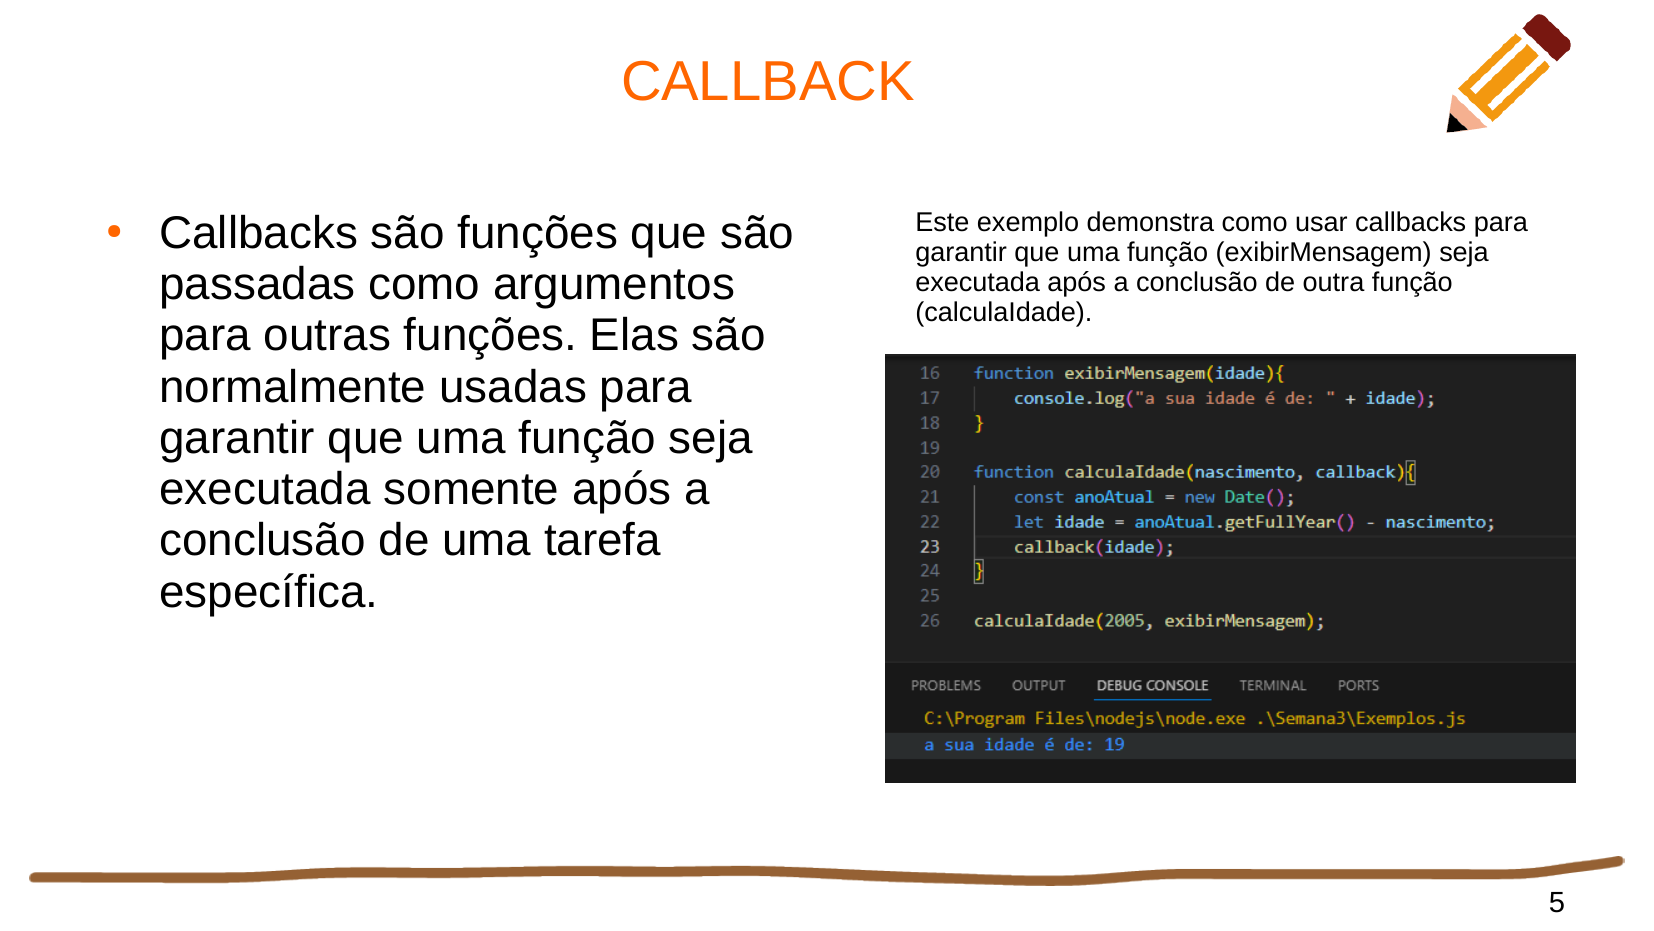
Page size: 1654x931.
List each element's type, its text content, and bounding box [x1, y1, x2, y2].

list Callbacks são funções que são passadas como argumentos para outras funções. Elas são normalmente usadas para garantir que uma função seja executada somente após a conclusão de uma tarefa específica. [88, 206, 809, 857]
picture [1446, 14, 1571, 133]
list Este exemplo demonstra como usar callbacks para garantir que uma função (exibirMensagem) seja executada após a conclusão de outra função (calculaIdade). [844, 206, 1595, 827]
title CALLBACK [88, 29, 1447, 133]
picture [29, 856, 1625, 886]
picture [885, 354, 1576, 784]
